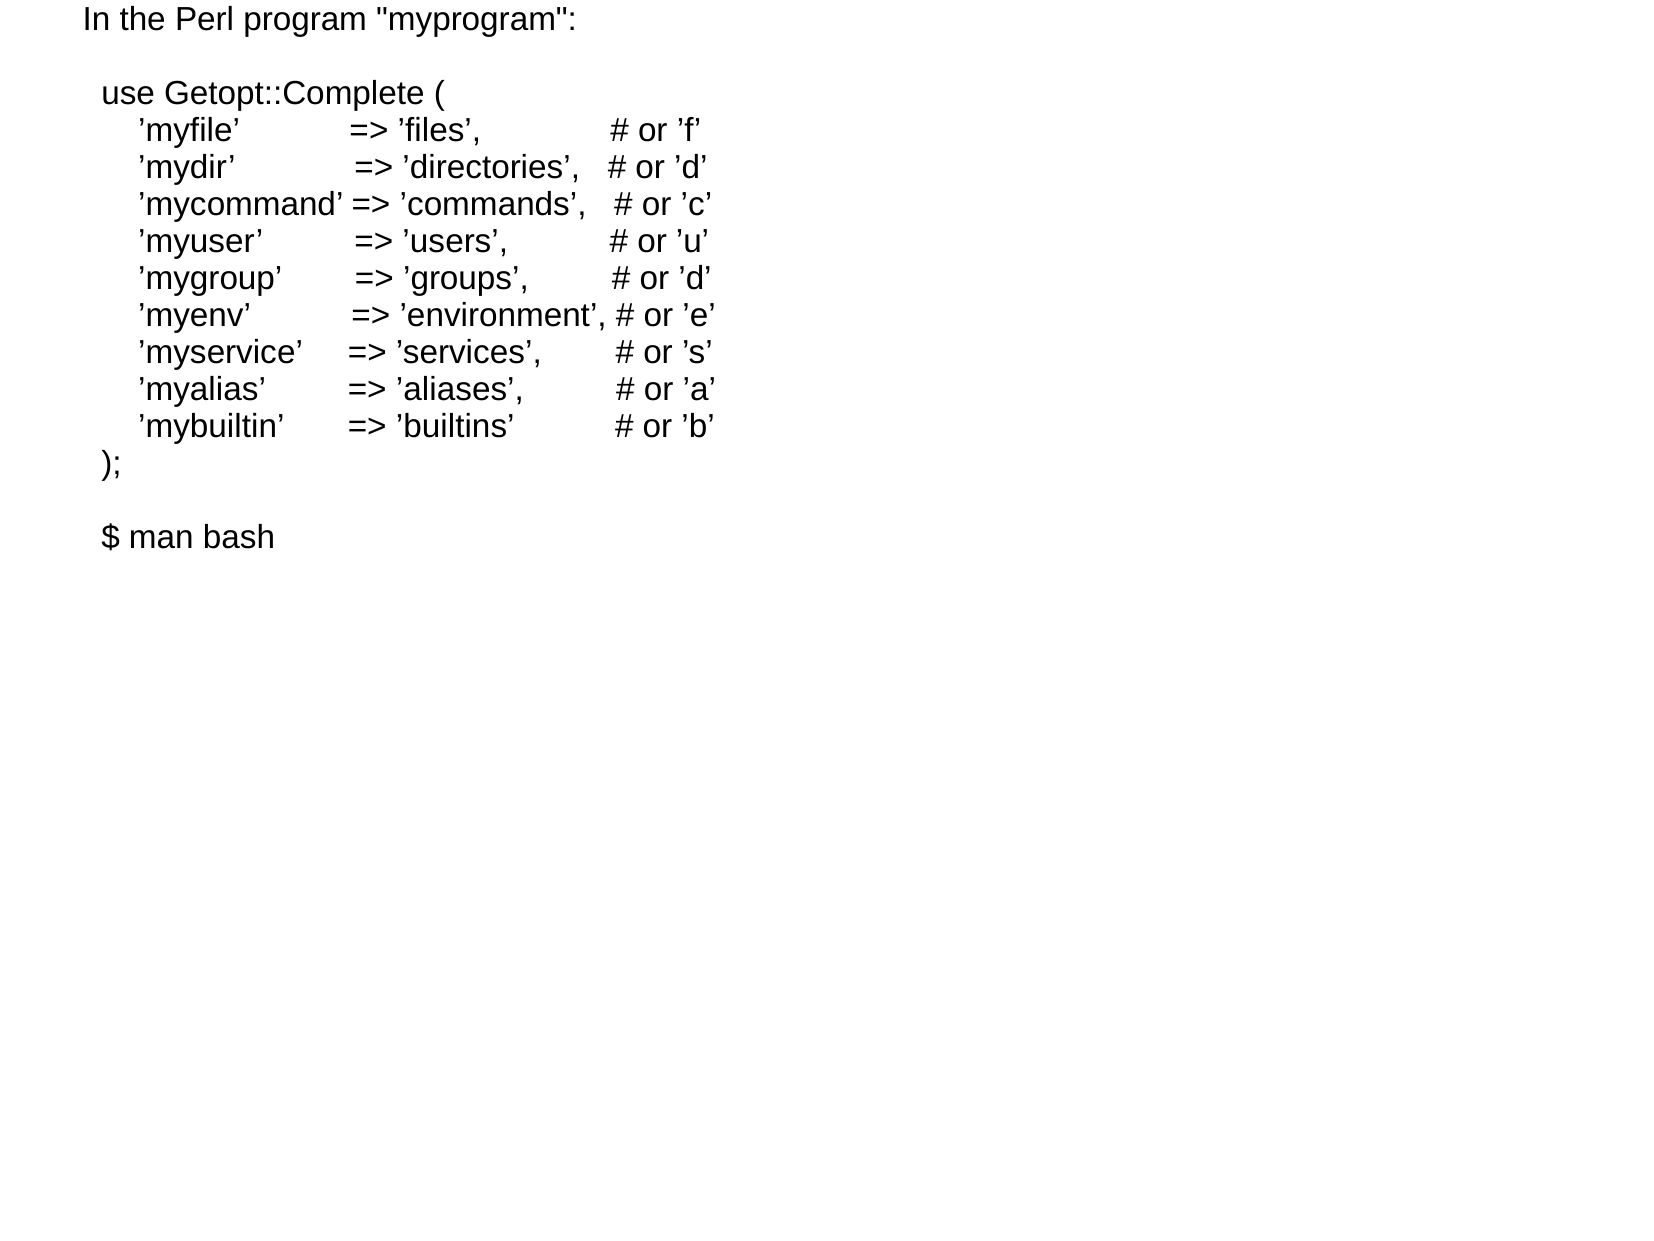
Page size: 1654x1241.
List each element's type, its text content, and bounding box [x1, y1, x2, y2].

subtitle In the Perl program "myprogram": use Getopt::Complete ( ’myfile’ => ’files’, # or ’f’ ’mydir’ => ’directories’, # or ’d’ ’mycommand’ => ’commands’, # or ’c’ ’myuser’ => ’users’, # or ’u’ ’mygroup’ => ’groups’, # or ’d’ ’myenv’ => ’environment’, # or ’e’ ’myservice’ => ’services’, # or ’s’ ’myalias’ => ’aliases’, # or ’a’ ’mybuiltin’ => ’builtins’ # or ’b’ ); $ man bash [82, 0, 1571, 1060]
